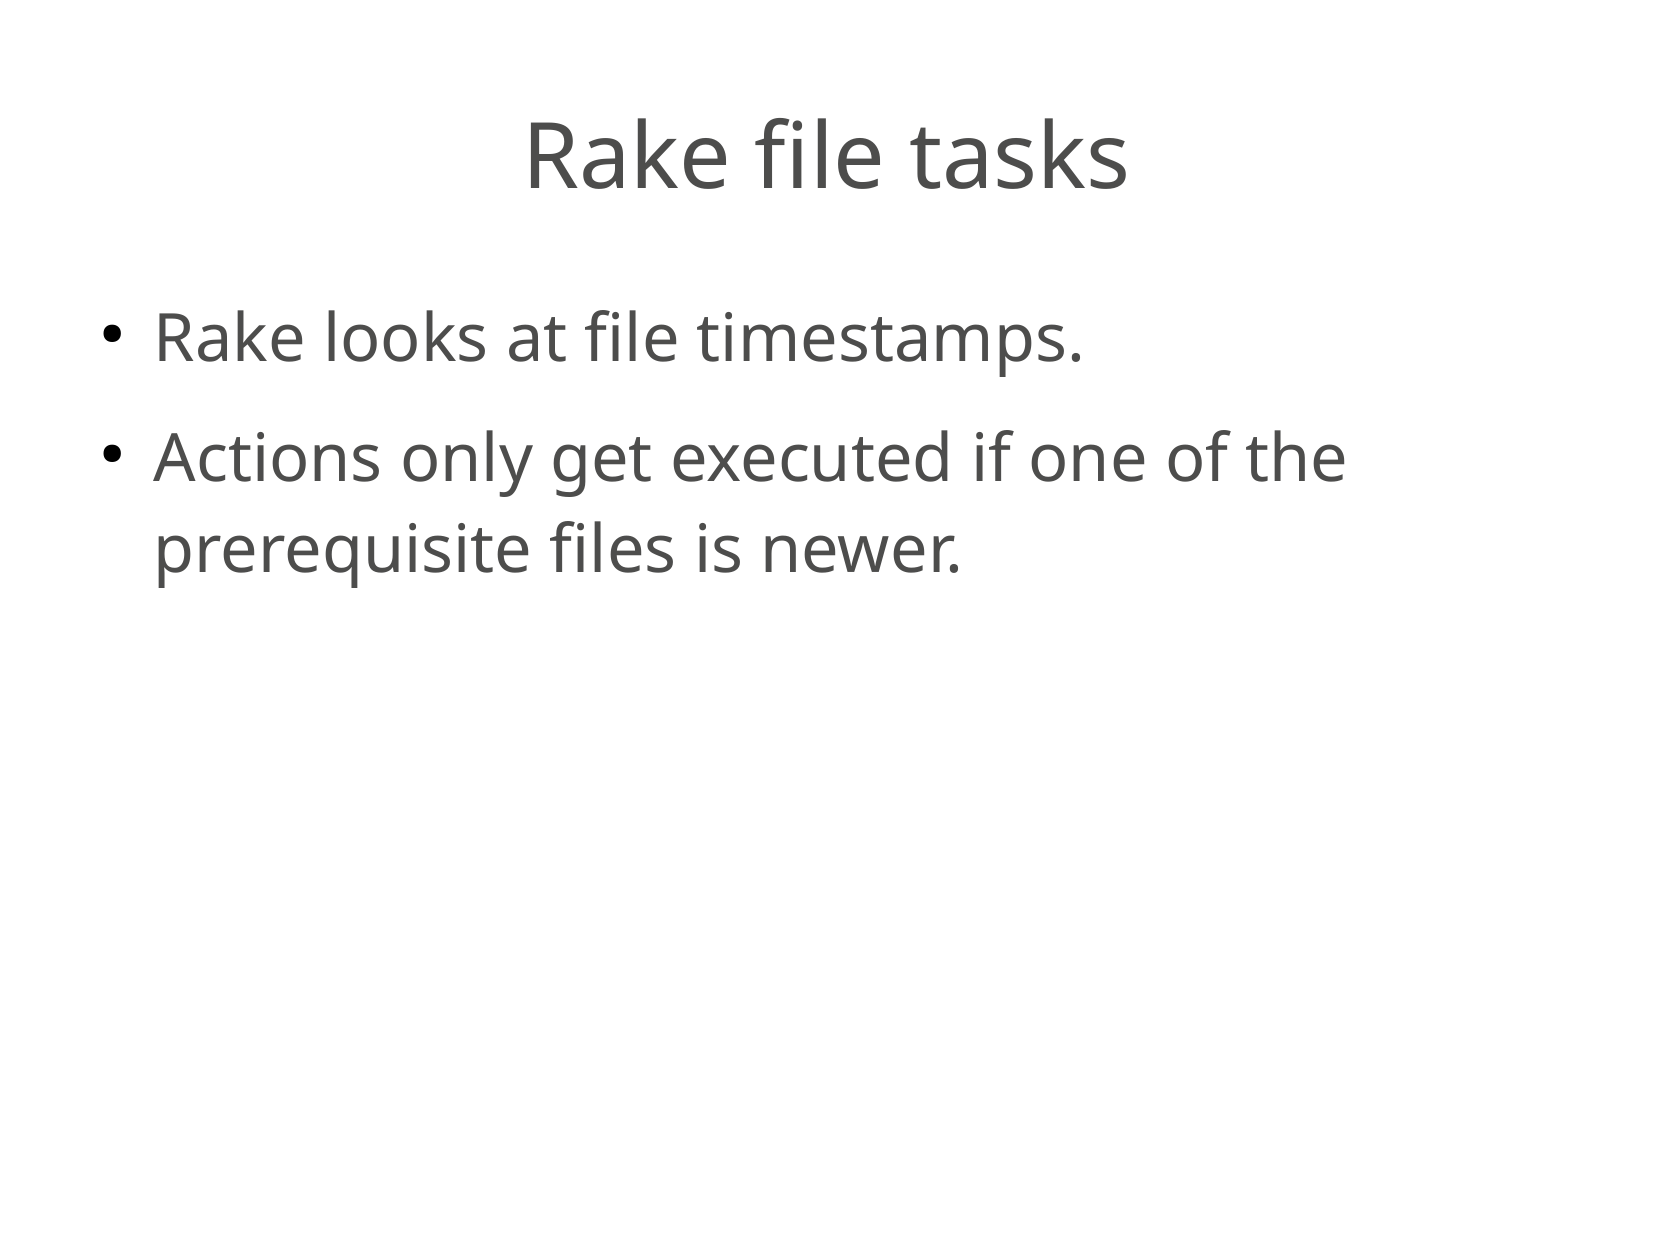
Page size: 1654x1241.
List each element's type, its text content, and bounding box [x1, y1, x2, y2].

list Rake looks at file timestamps. Actions only get executed if one of the prerequisite files is newer. [82, 290, 1606, 721]
title Rake file tasks [82, 49, 1571, 257]
